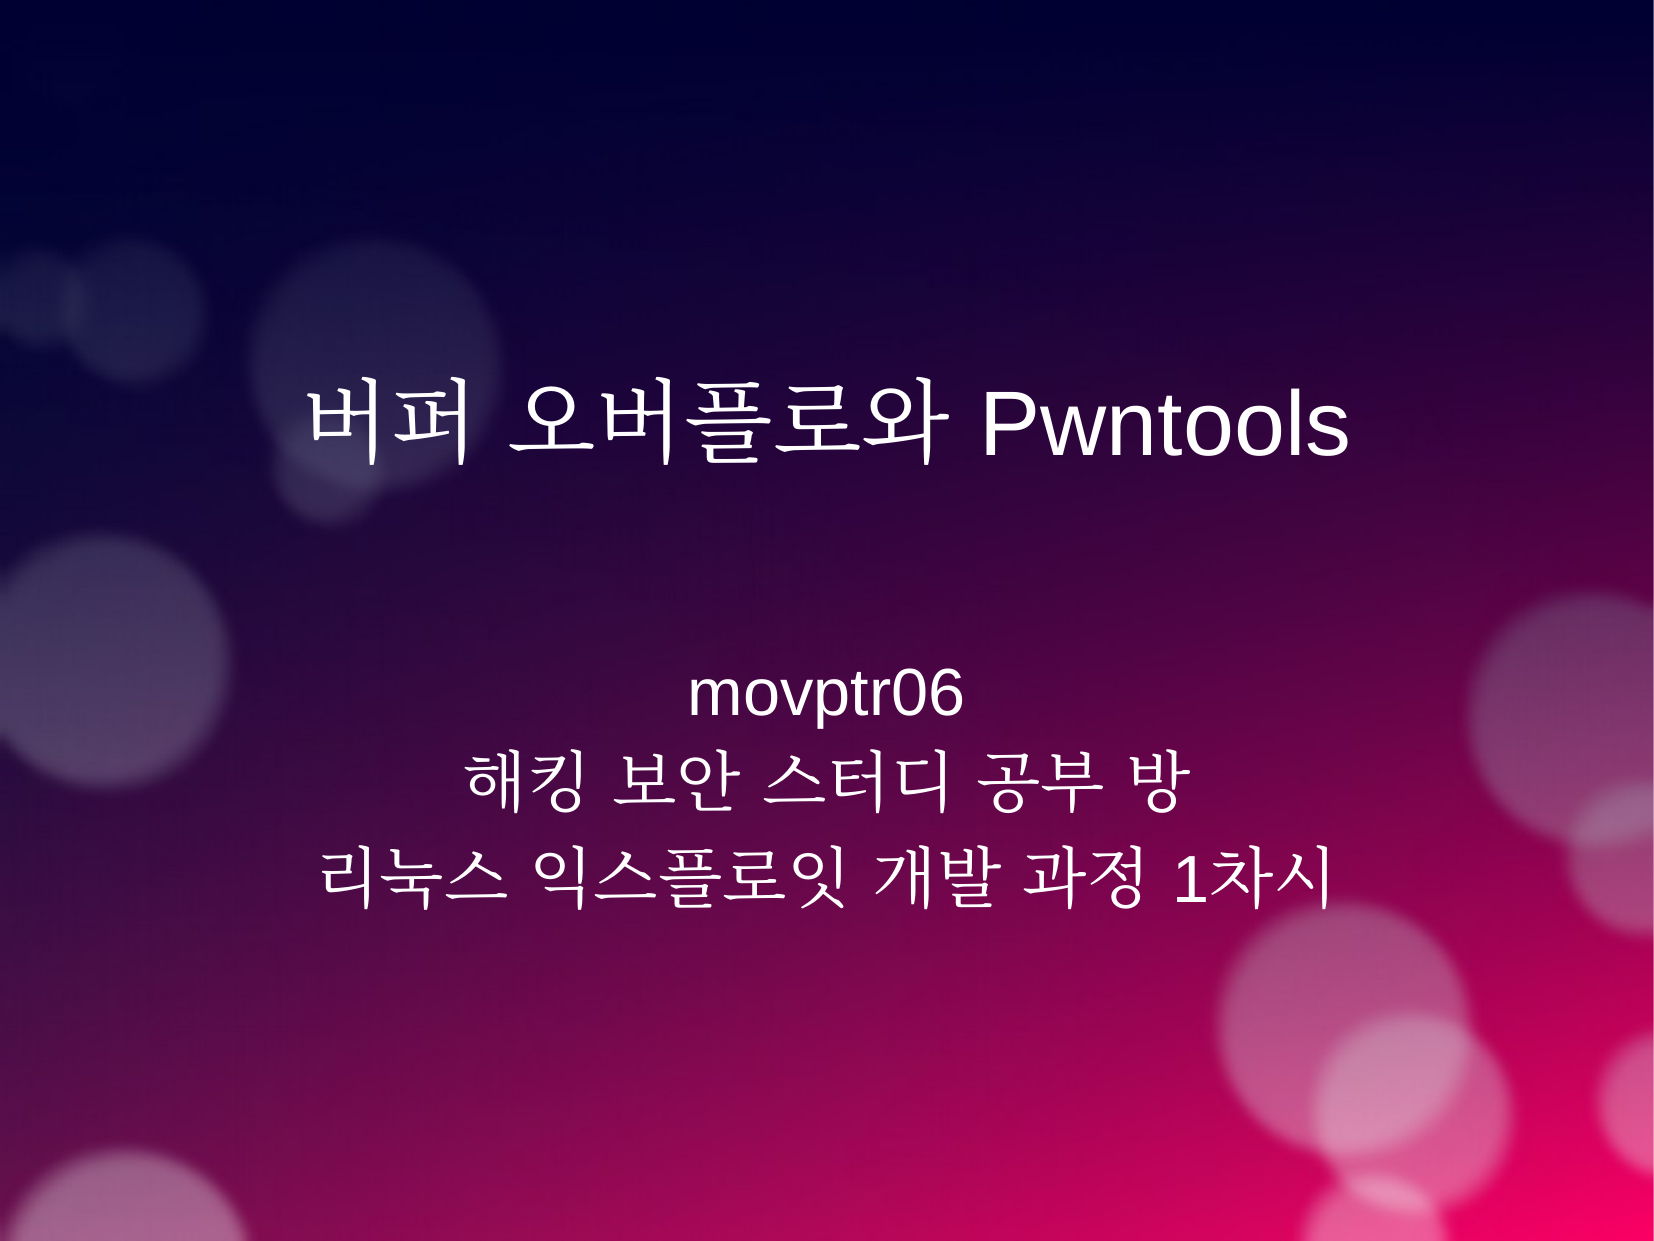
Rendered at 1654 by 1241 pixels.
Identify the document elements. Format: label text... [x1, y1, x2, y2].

title 버퍼 오버플로와 Pwntools [82, 312, 1571, 520]
picture [0, 0, 1654, 1241]
subtitle movptr06 해킹 보안 스터디 공부 방 리눅스 익스플로잇 개발 과정 1차시 [82, 566, 1571, 1010]
